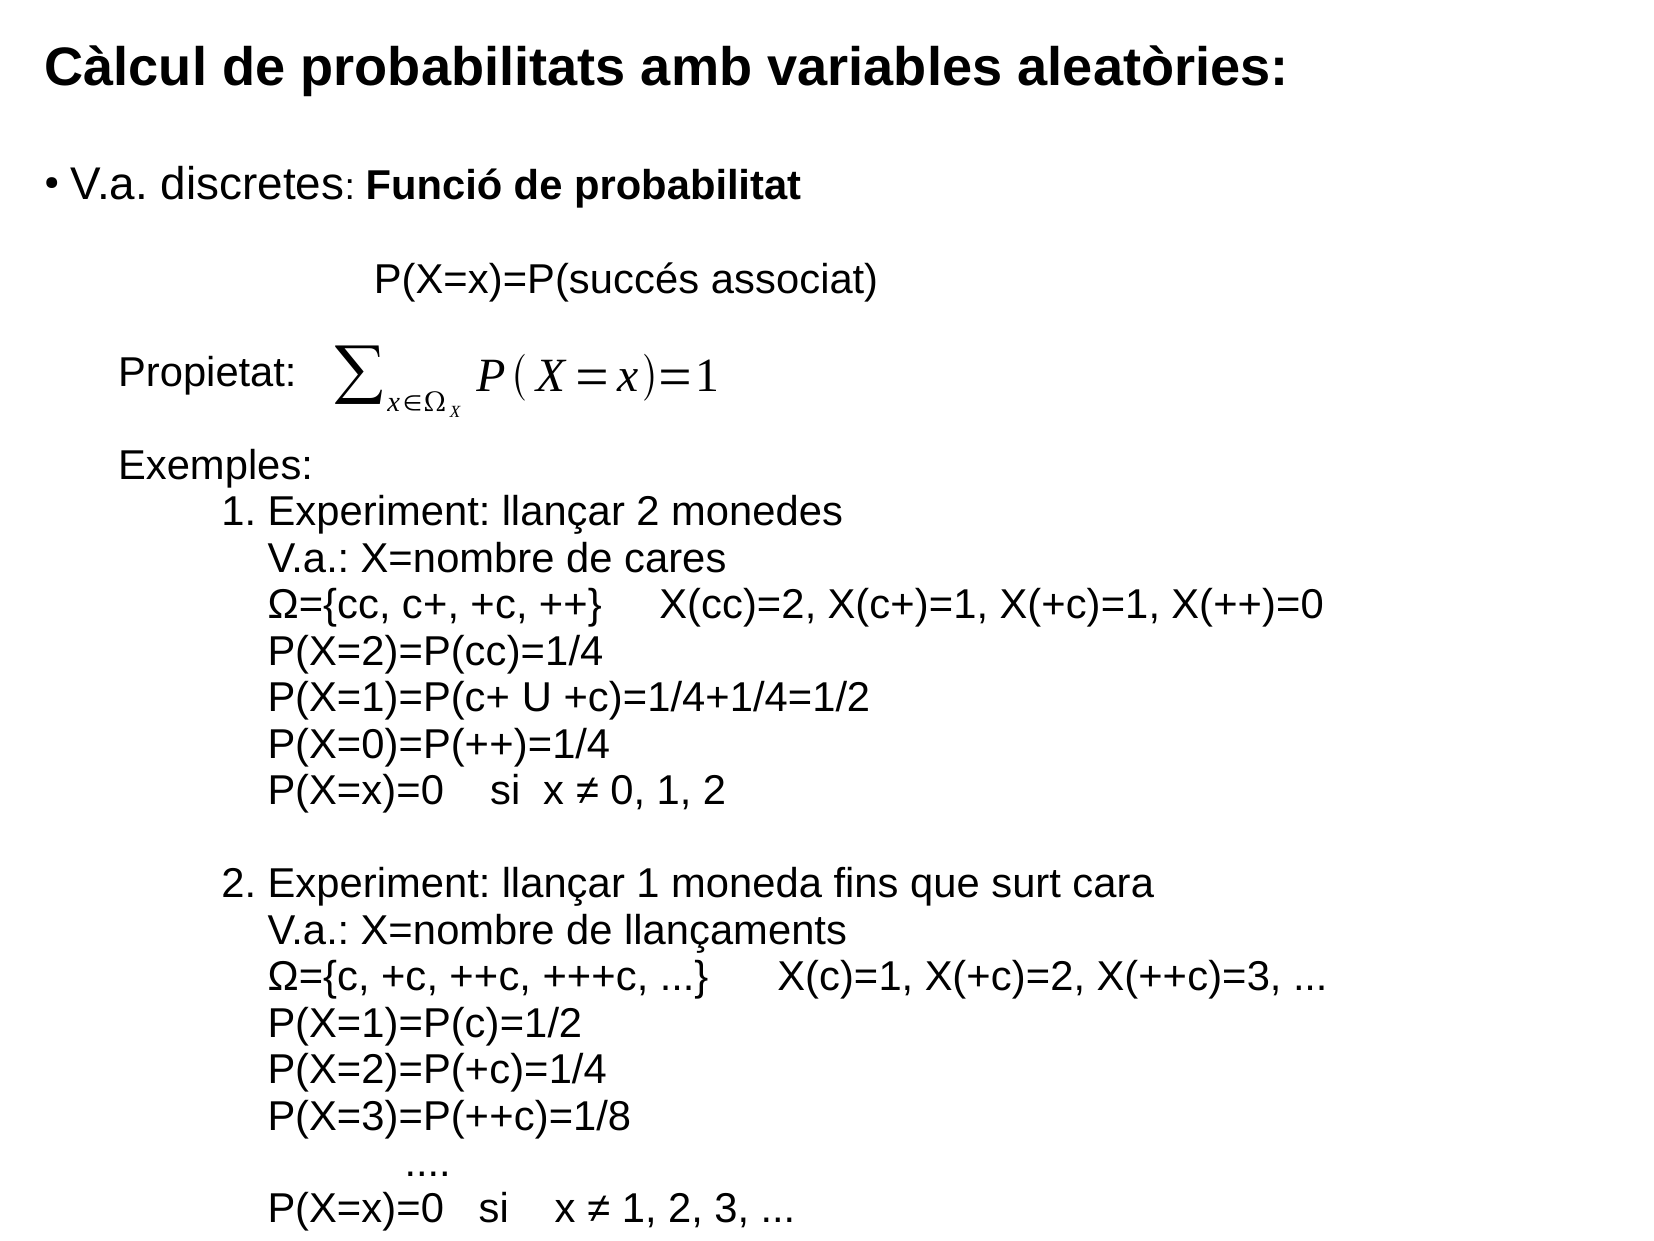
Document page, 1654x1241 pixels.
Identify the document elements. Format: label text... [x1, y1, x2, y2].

chart [324, 342, 726, 423]
text_box Càlcul de probabilitats amb variables aleatòries: V.a. discretes: Funció de probabilitat P(X=x)=P(succés associat) Propietat: Exemples: 1. Experiment: llançar 2 monedes V.a.: X=nombre de cares Ω={cc, c+, +c, ++} X(cc)=2, X(c+)=1, X(+c)=1, X(++)=0 P(X=2)=P(cc)=1/4 P(X=1)=P(c+ U +c)=1/4+1/4=1/2 P(X=0)=P(++)=1/4 P(X=x)=0 si x ≠ 0, 1, 2 2. Experiment: llançar 1 moneda fins que surt cara V.a.: X=nombre de llançaments Ω={c, +c, ++c, +++c, ...} X(c)=1, X(+c)=2, X(++c)=3, ... P(X=1)=P(c)=1/2 P(X=2)=P(+c)=1/4 P(X=3)=P(++c)=1/8 .... P(X=x)=0 si x ≠ 1, 2, 3, ... [29, 29, 1595, 1241]
